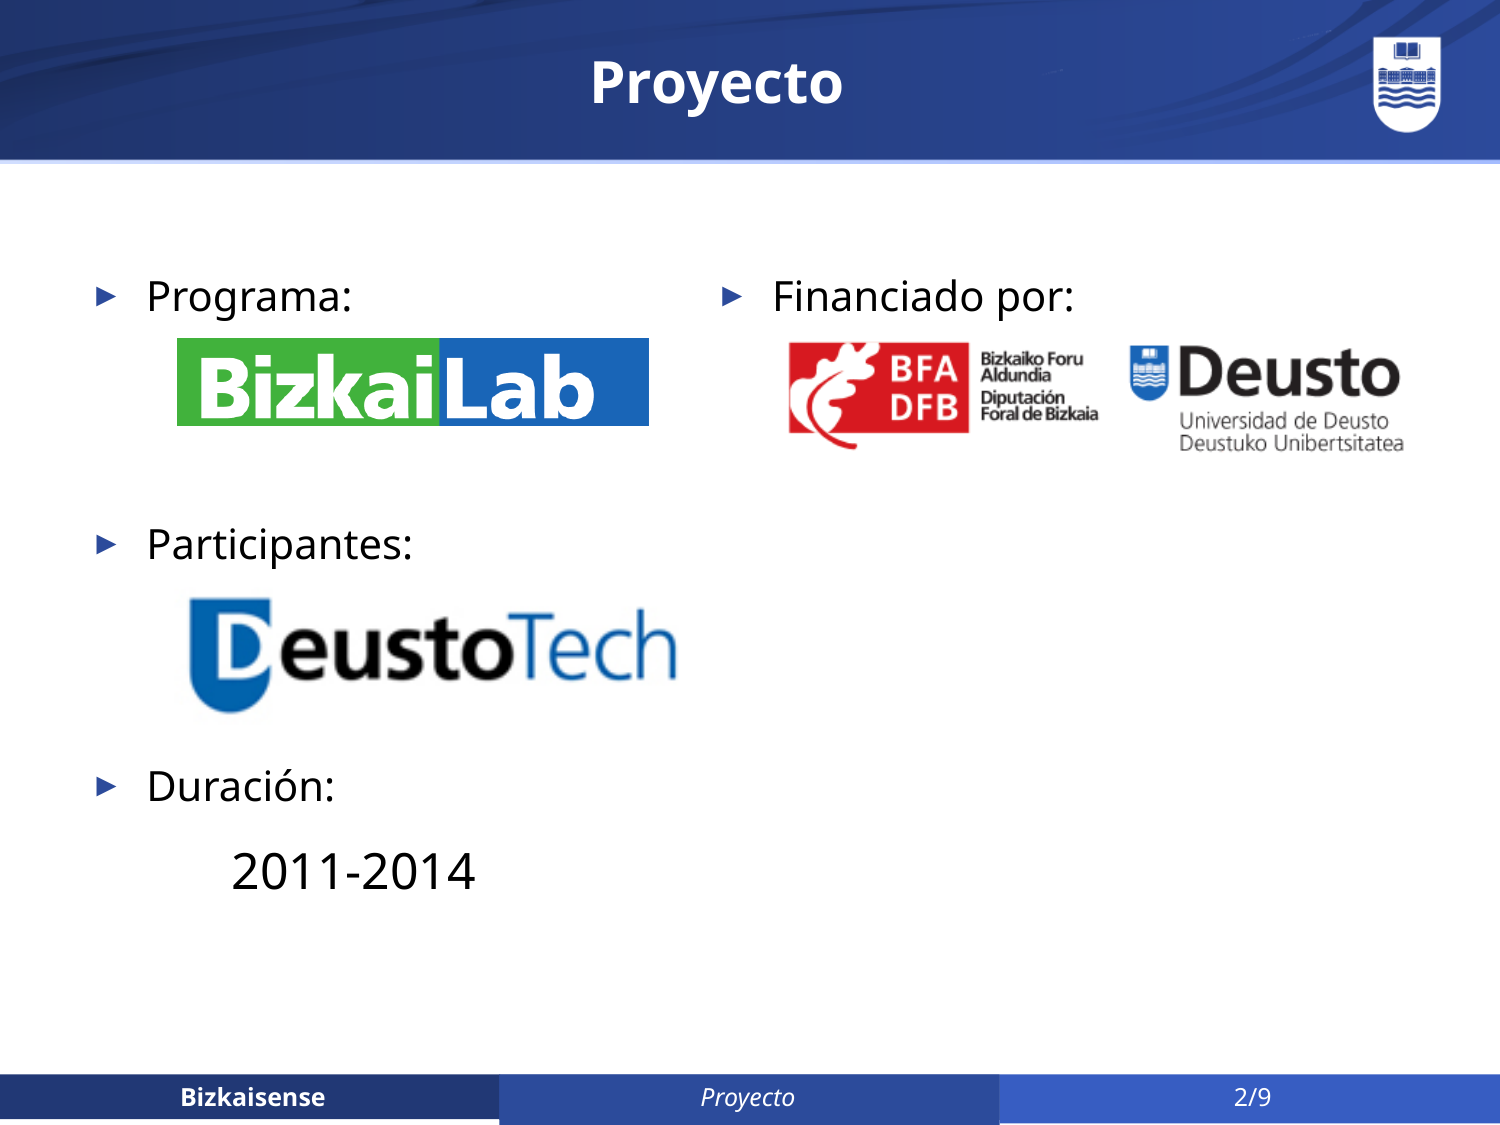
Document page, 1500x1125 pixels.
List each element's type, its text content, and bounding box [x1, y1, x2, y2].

picture [1122, 330, 1418, 471]
list Programa: [75, 262, 556, 461]
list Participantes: [75, 510, 556, 709]
picture [118, 569, 722, 739]
list Duración: 2011-2014 [75, 752, 556, 951]
list Financiado por: [701, 262, 1182, 461]
title Proyecto [0, 0, 1363, 161]
picture [0, 0, 1500, 164]
list Proyecto [497, 1074, 998, 1125]
picture [177, 338, 649, 426]
